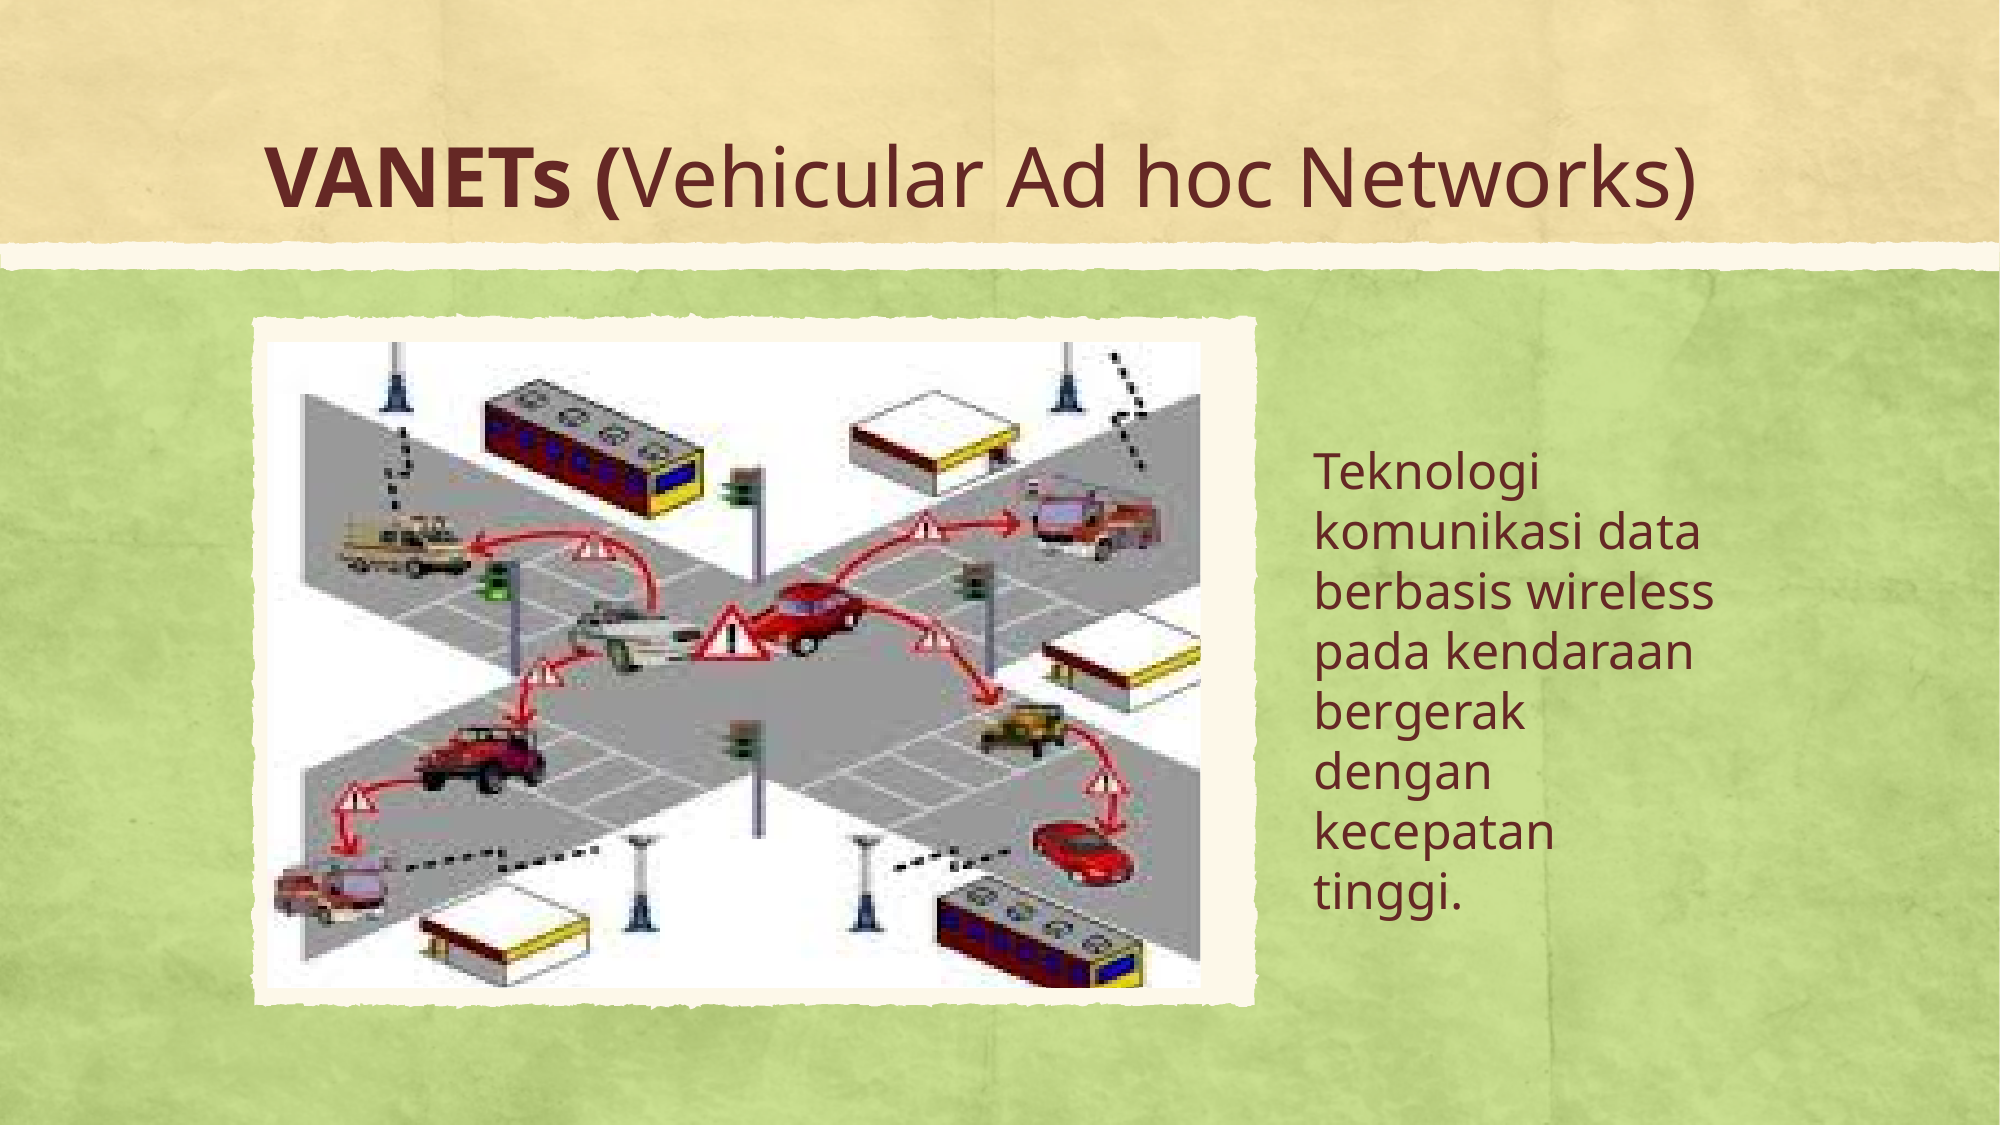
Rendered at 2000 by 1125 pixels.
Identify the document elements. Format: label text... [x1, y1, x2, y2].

picture [0, 0, 2000, 249]
picture [267, 342, 1201, 988]
title VANETs (Vehicular Ad hoc Networks) [249, 31, 1750, 232]
list Teknologi komunikasi data berbasis wireless pada kendaraan bergerak dengan kecepatan tinggi. [1298, 432, 1732, 1011]
